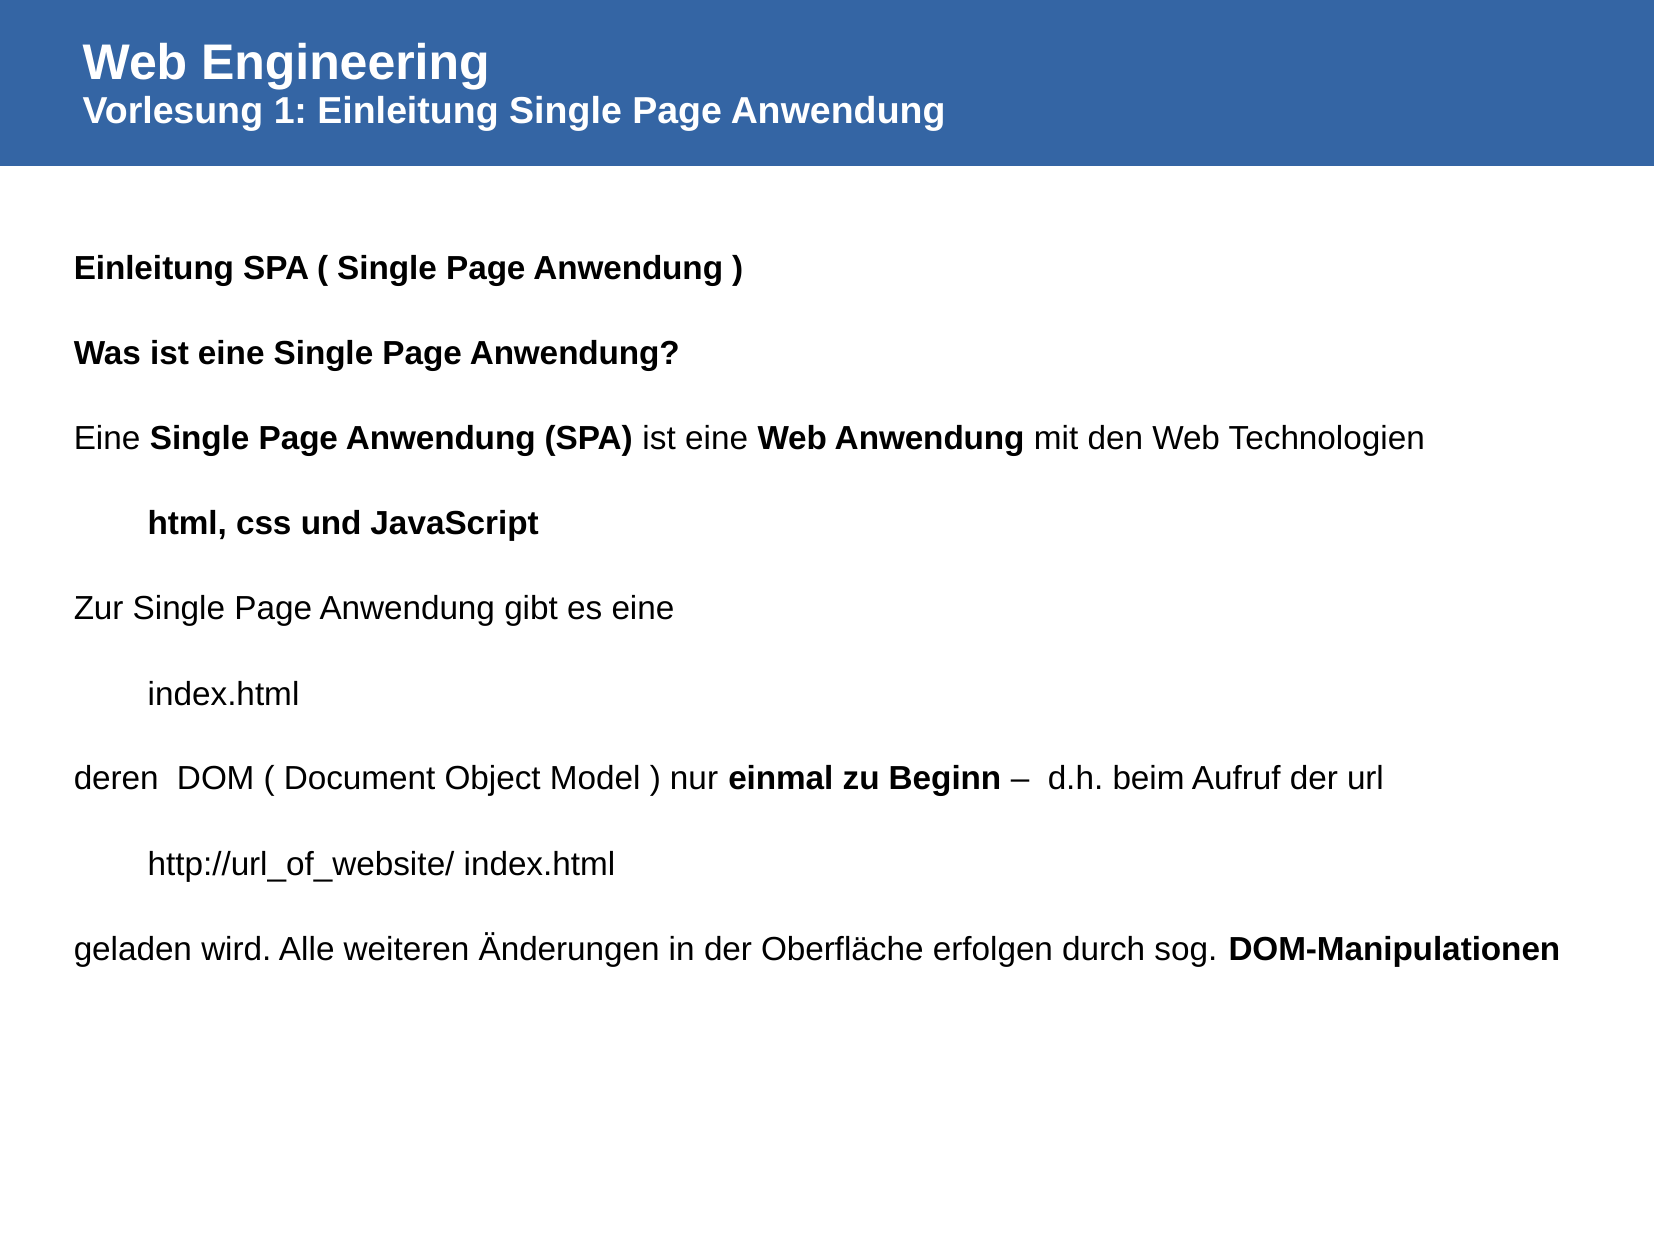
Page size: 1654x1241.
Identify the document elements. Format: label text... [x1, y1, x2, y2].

title Web Engineering Vorlesung 1: Einleitung Single Page Anwendung [82, 0, 1571, 166]
text_box Einleitung SPA ( Single Page Anwendung ) Was ist eine Single Page Anwendung? Eine Single Page Anwendung (SPA) ist eine Web Anwendung mit den Web Technologien html, css und JavaScript Zur Single Page Anwendung gibt es eine index.html deren DOM ( Document Object Model ) nur einmal zu Beginn – d.h. beim Aufruf der url http://url_of_website/ index.html geladen wird. Alle weiteren Änderungen in der Oberfläche erfolgen durch sog. DOM-Manipulationen [59, 236, 1576, 1098]
